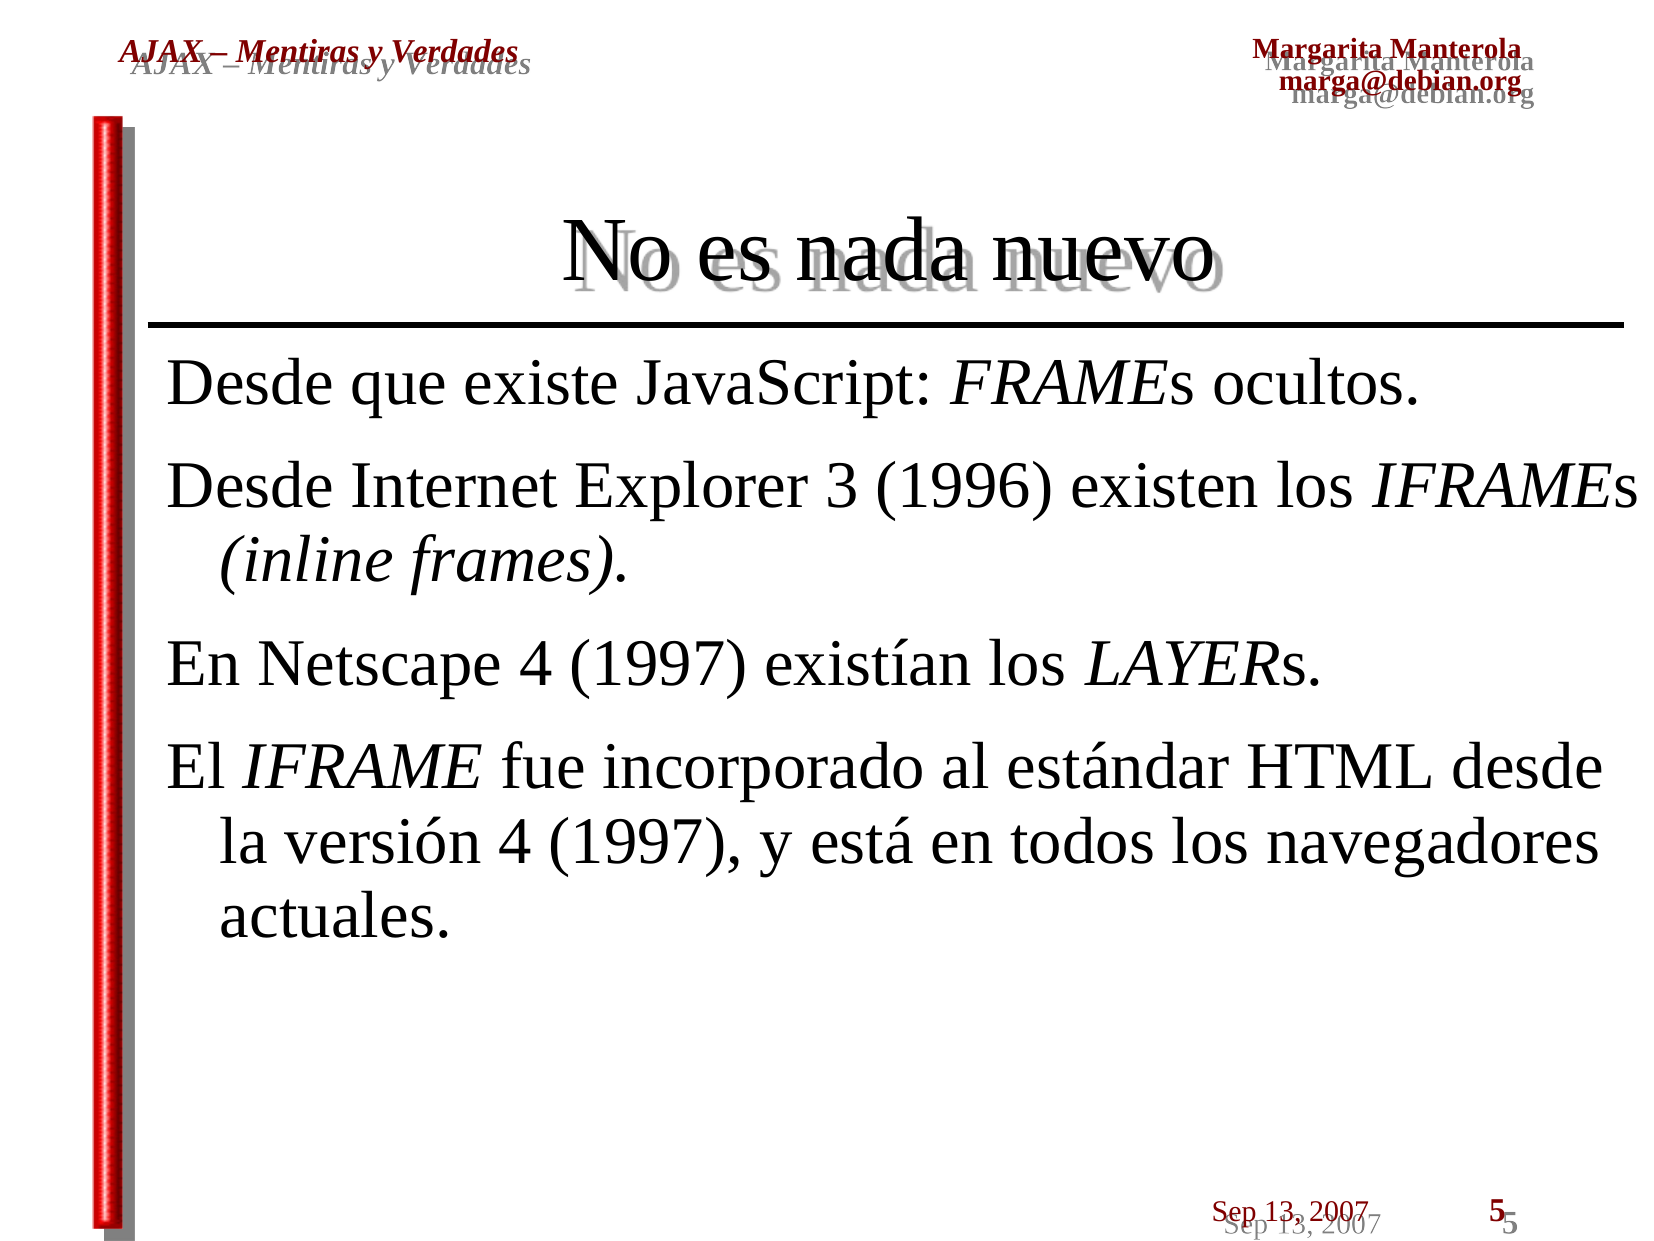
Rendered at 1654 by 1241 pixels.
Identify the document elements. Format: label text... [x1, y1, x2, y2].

list Desde que existe JavaScript: FRAMEs ocultos. Desde Internet Explorer 3 (1996) existen los IFRAMEs (inline frames). En Netscape 4 (1997) existían los LAYERs. El IFRAME fue incorporado al estándar HTML desde la versión 4 (1997), y está en todos los navegadores actuales. [149, 344, 1654, 1134]
picture [94, 117, 122, 1228]
title No es nada nuevo [137, 171, 1642, 327]
